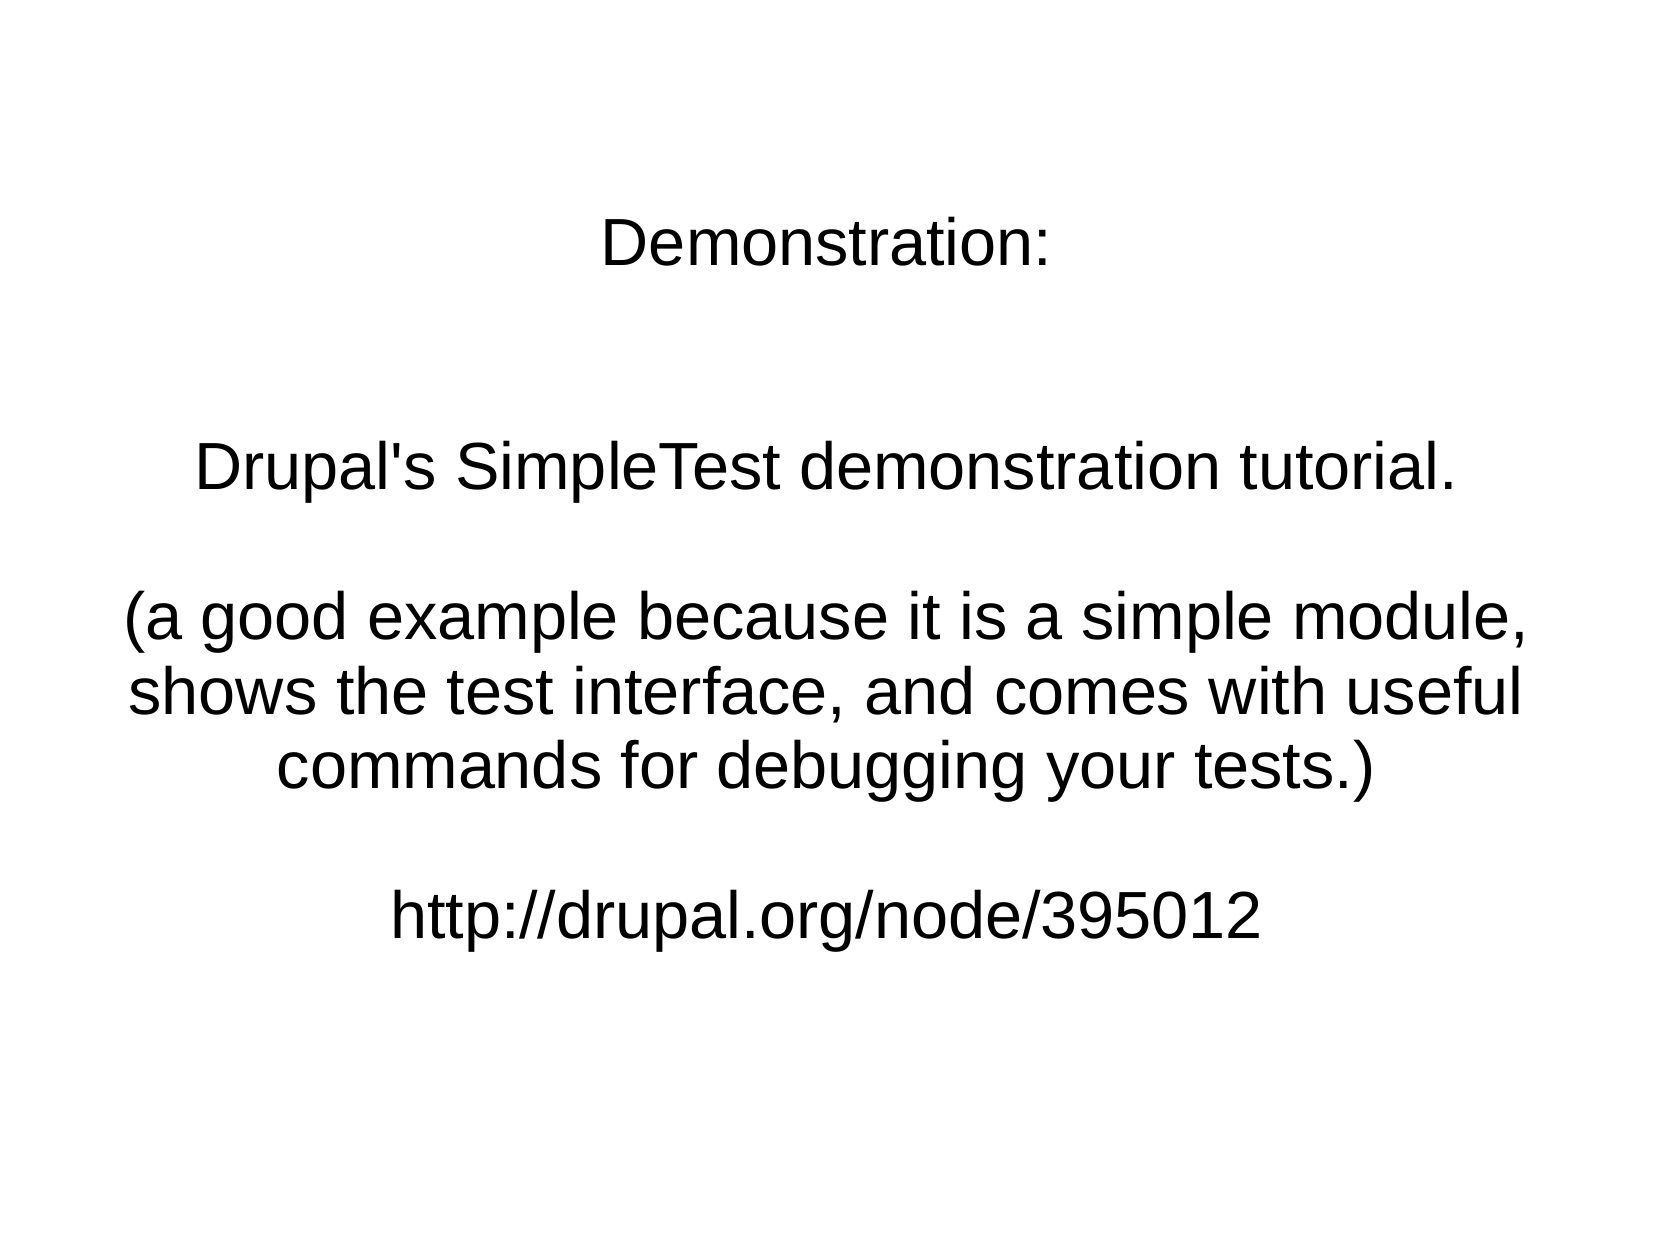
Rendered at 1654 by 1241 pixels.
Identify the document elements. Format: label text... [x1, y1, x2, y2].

subtitle Demonstration: Drupal's SimpleTest demonstration tutorial. (a good example because it is a simple module, shows the test interface, and comes with useful commands for debugging your tests.) http://drupal.org/node/395012 [82, 56, 1571, 1102]
